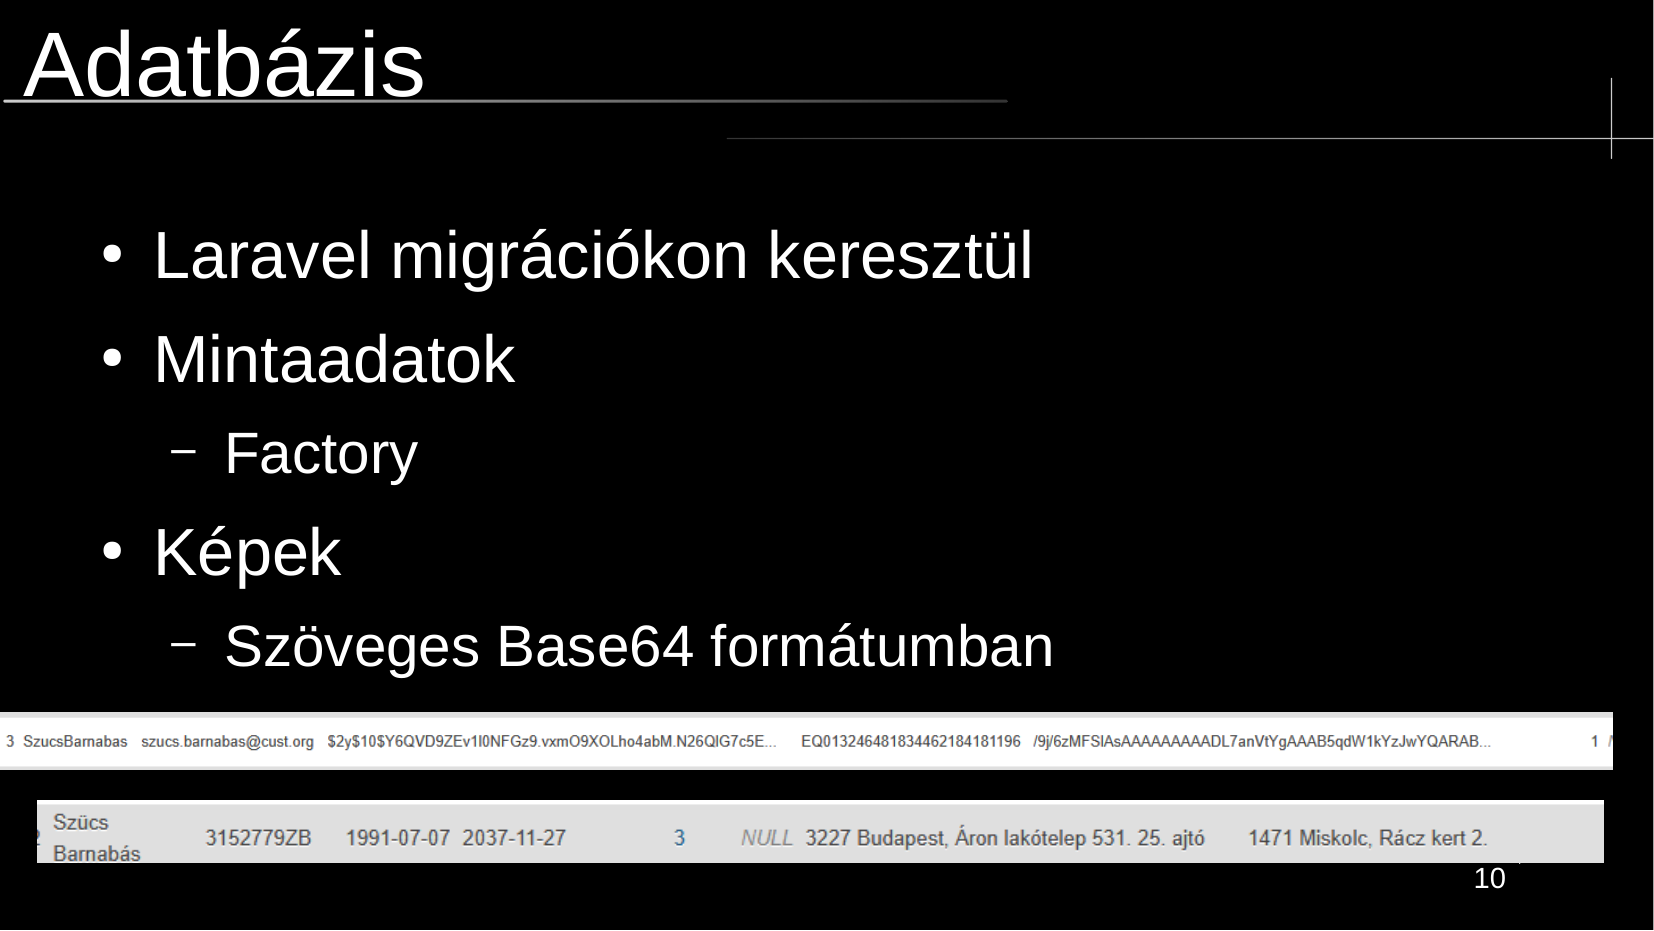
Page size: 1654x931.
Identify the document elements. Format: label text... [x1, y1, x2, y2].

picture [37, 800, 1604, 863]
list Laravel migrációkon keresztül Mintaadatok Factory Képek Szöveges Base64 formátumban [82, 217, 1571, 712]
picture [0, 712, 1613, 770]
title Adatbázis [23, 11, 1589, 119]
